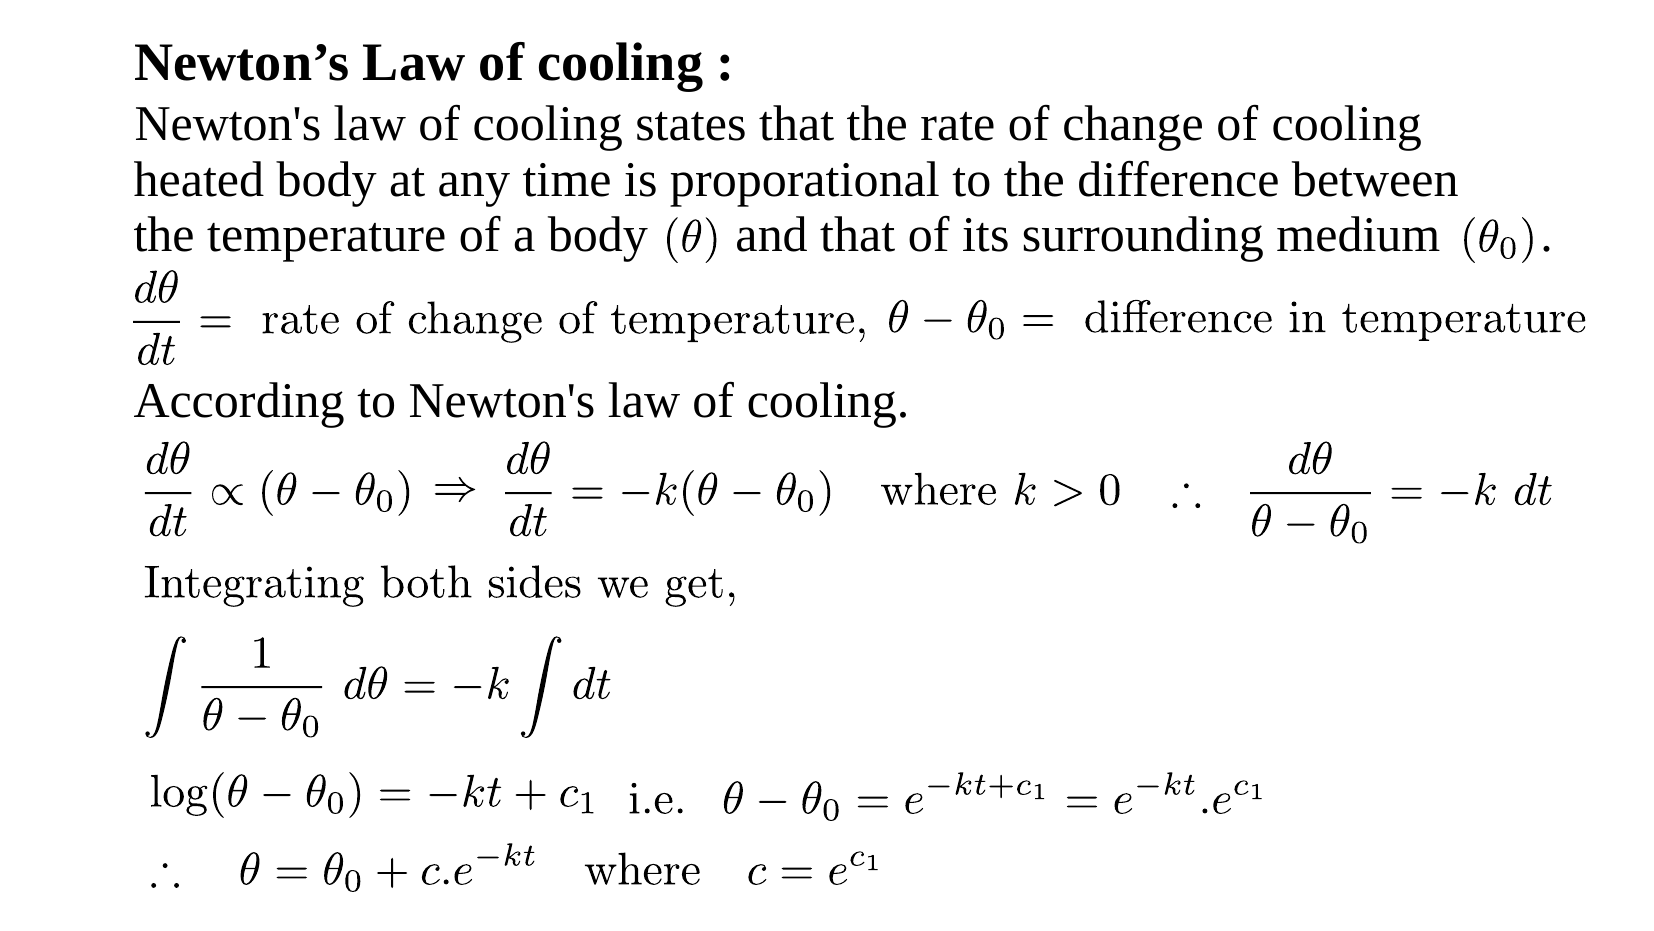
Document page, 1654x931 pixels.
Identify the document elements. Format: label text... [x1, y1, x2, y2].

subtitle Newton’s Law of cooling : Newton's law of cooling states that the rate of change of cooling heated body at any time is proporational to the difference between the temperature of a body and that of its surrounding medium . According to Newton's law of cooling. [47, 31, 1607, 896]
text_box [1172, 441, 1552, 544]
text_box [151, 772, 594, 818]
text_box [151, 843, 878, 892]
text_box [133, 270, 865, 366]
text_box [434, 476, 476, 503]
text_box [145, 636, 611, 738]
text_box [629, 772, 1262, 821]
text_box [144, 565, 735, 607]
text_box [664, 217, 717, 263]
text_box [505, 441, 1120, 537]
text_box [1462, 217, 1533, 263]
text_box [889, 299, 1586, 341]
text_box [144, 441, 410, 537]
